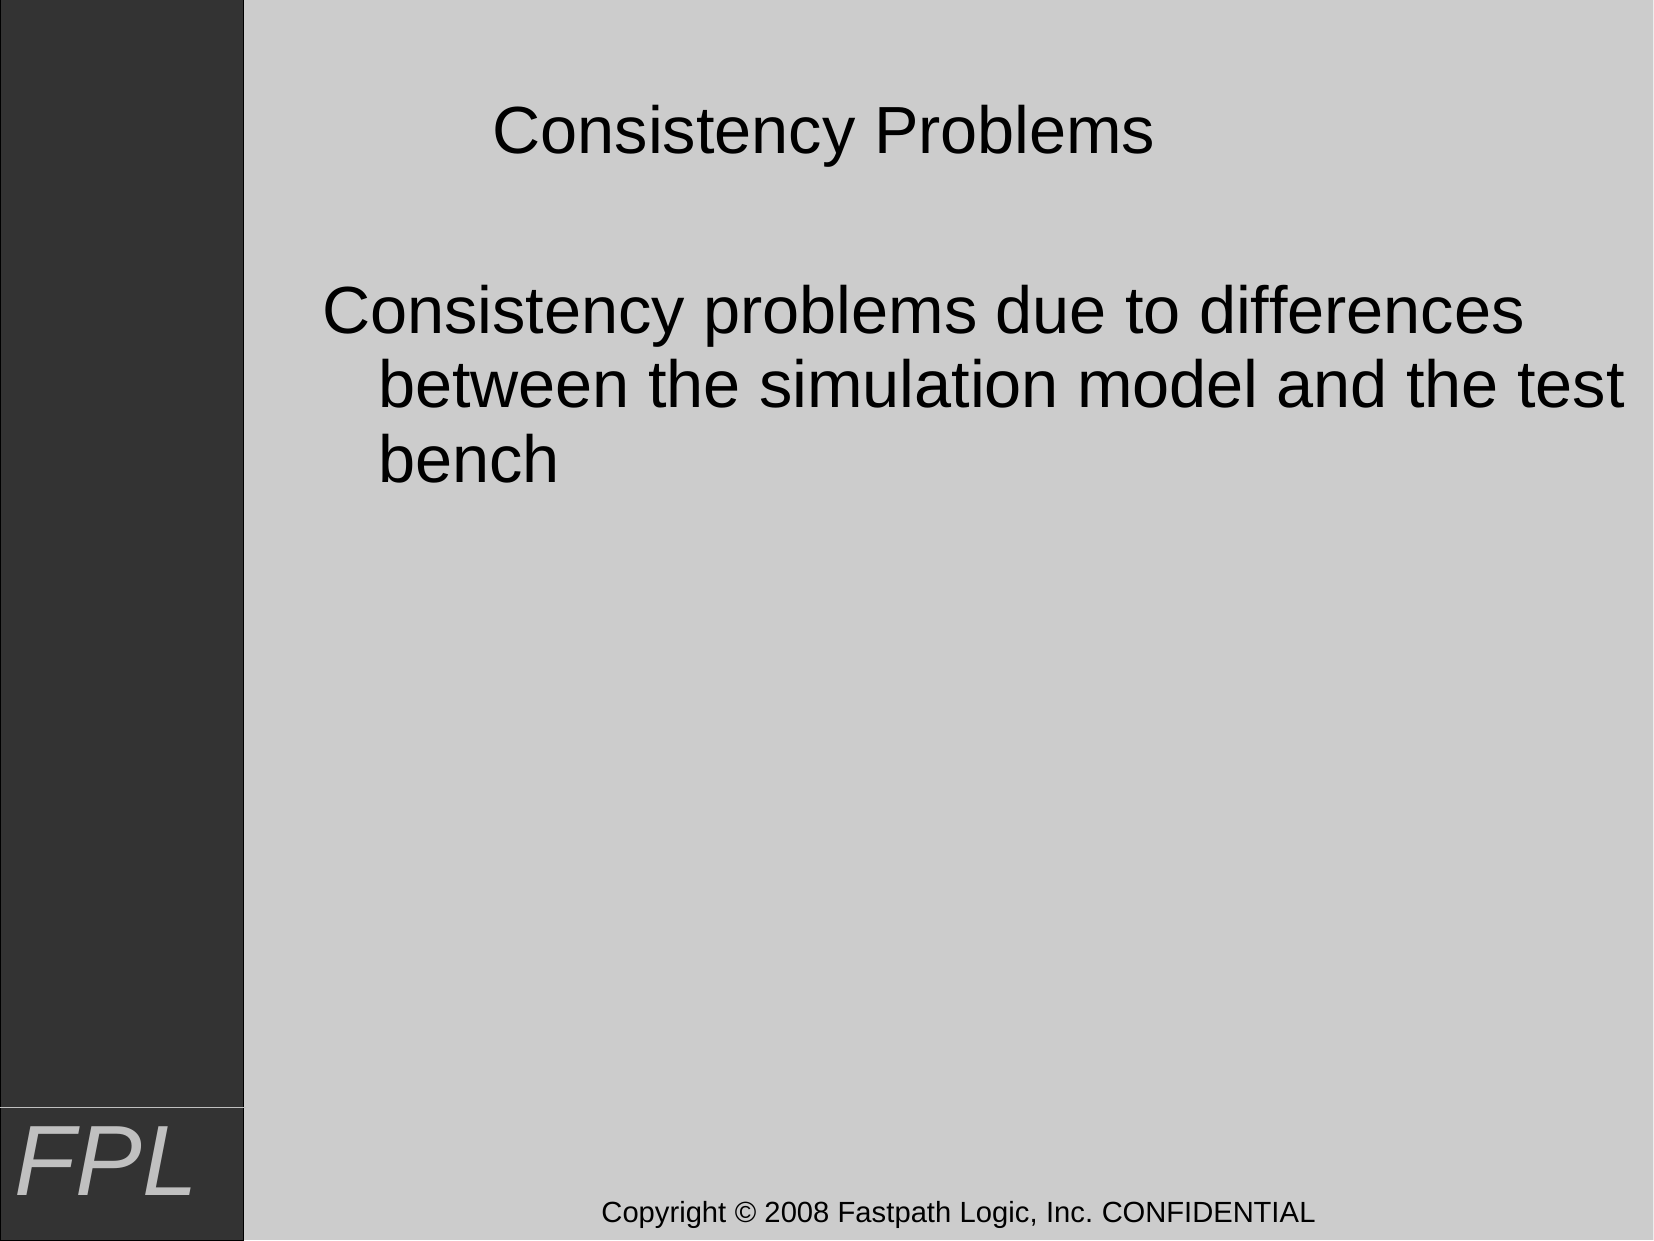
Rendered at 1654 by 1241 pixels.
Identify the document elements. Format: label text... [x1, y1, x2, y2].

list Consistency problems due to differences between the simulation model and the test bench [322, 272, 1635, 1179]
title Consistency Problems [118, 48, 1531, 212]
